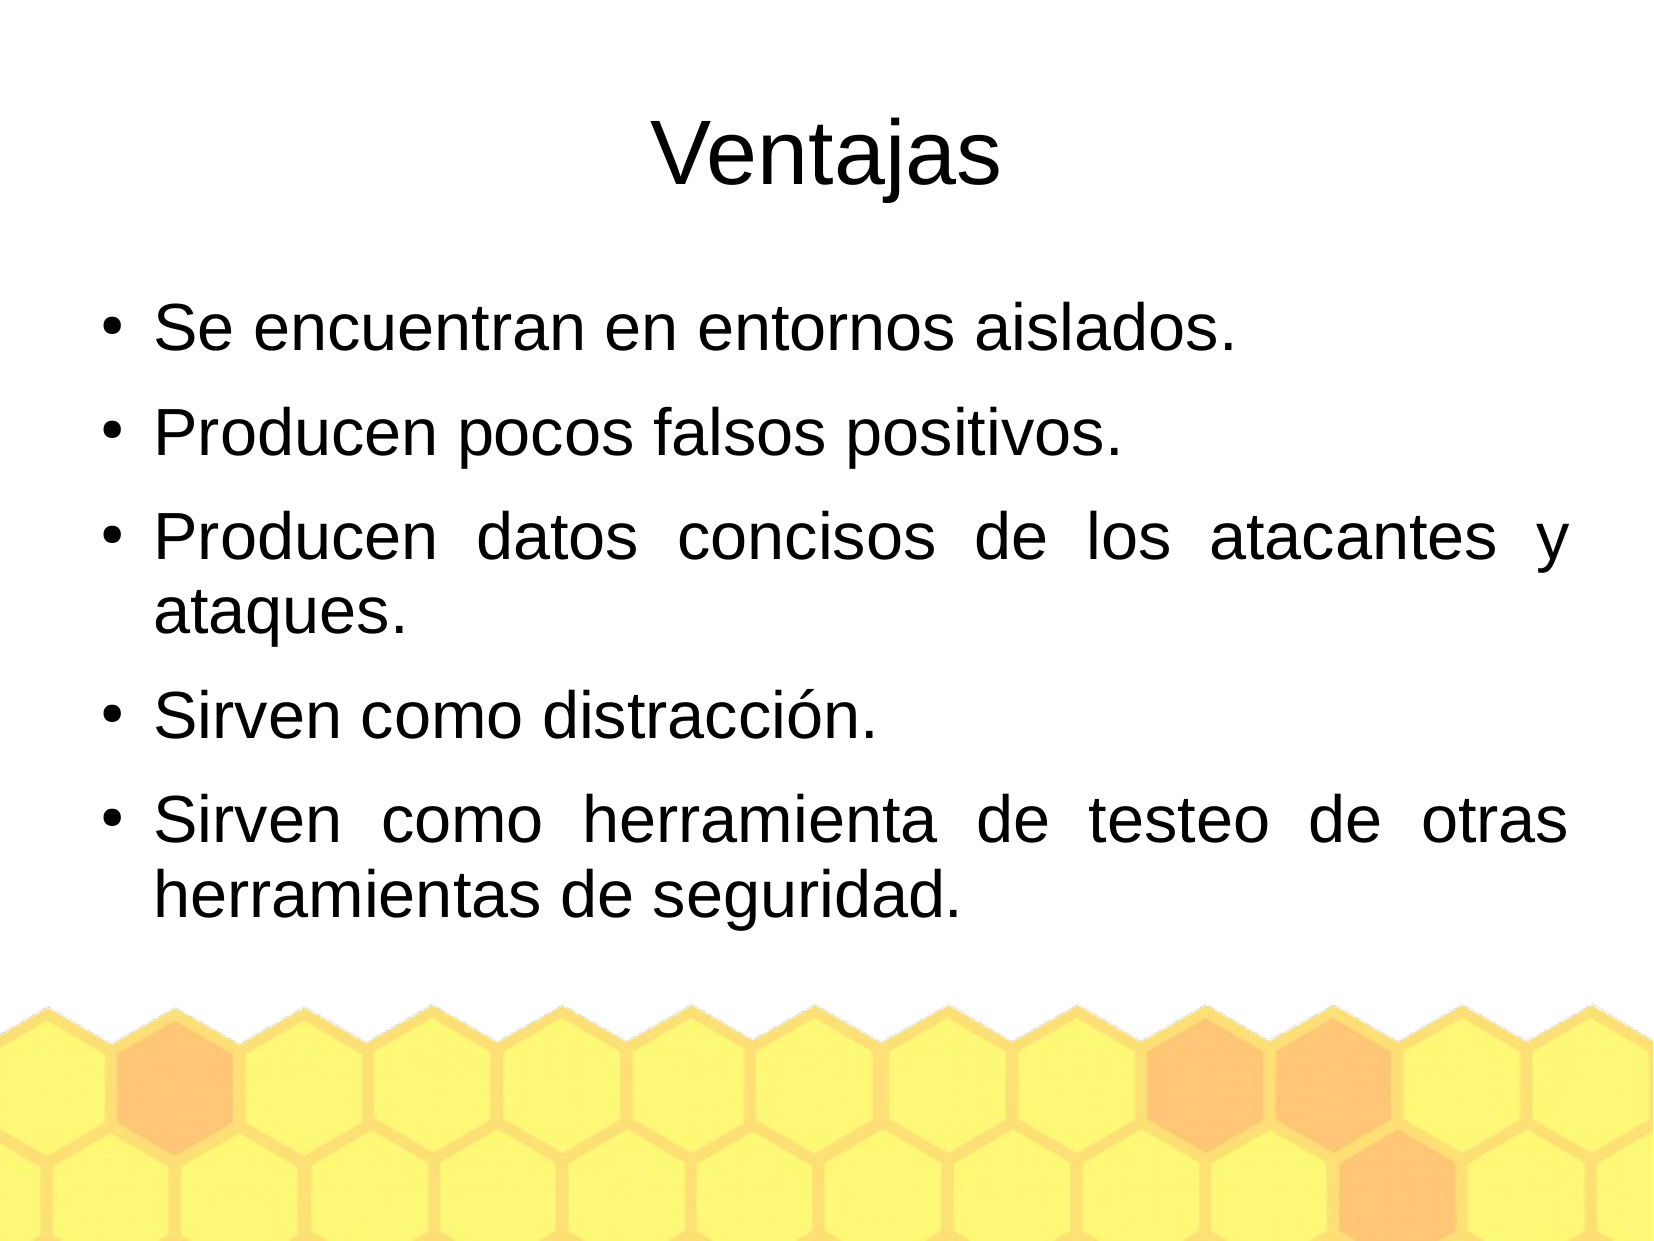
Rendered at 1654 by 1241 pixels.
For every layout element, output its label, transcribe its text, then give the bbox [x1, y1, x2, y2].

picture [0, 1001, 1654, 1241]
title Ventajas [82, 49, 1571, 257]
list Se encuentran en entornos aislados. Producen pocos falsos positivos. Producen datos concisos de los atacantes y ataques. Sirven como distracción. Sirven como herramienta de testeo de otras herramientas de seguridad. [82, 290, 1571, 1010]
